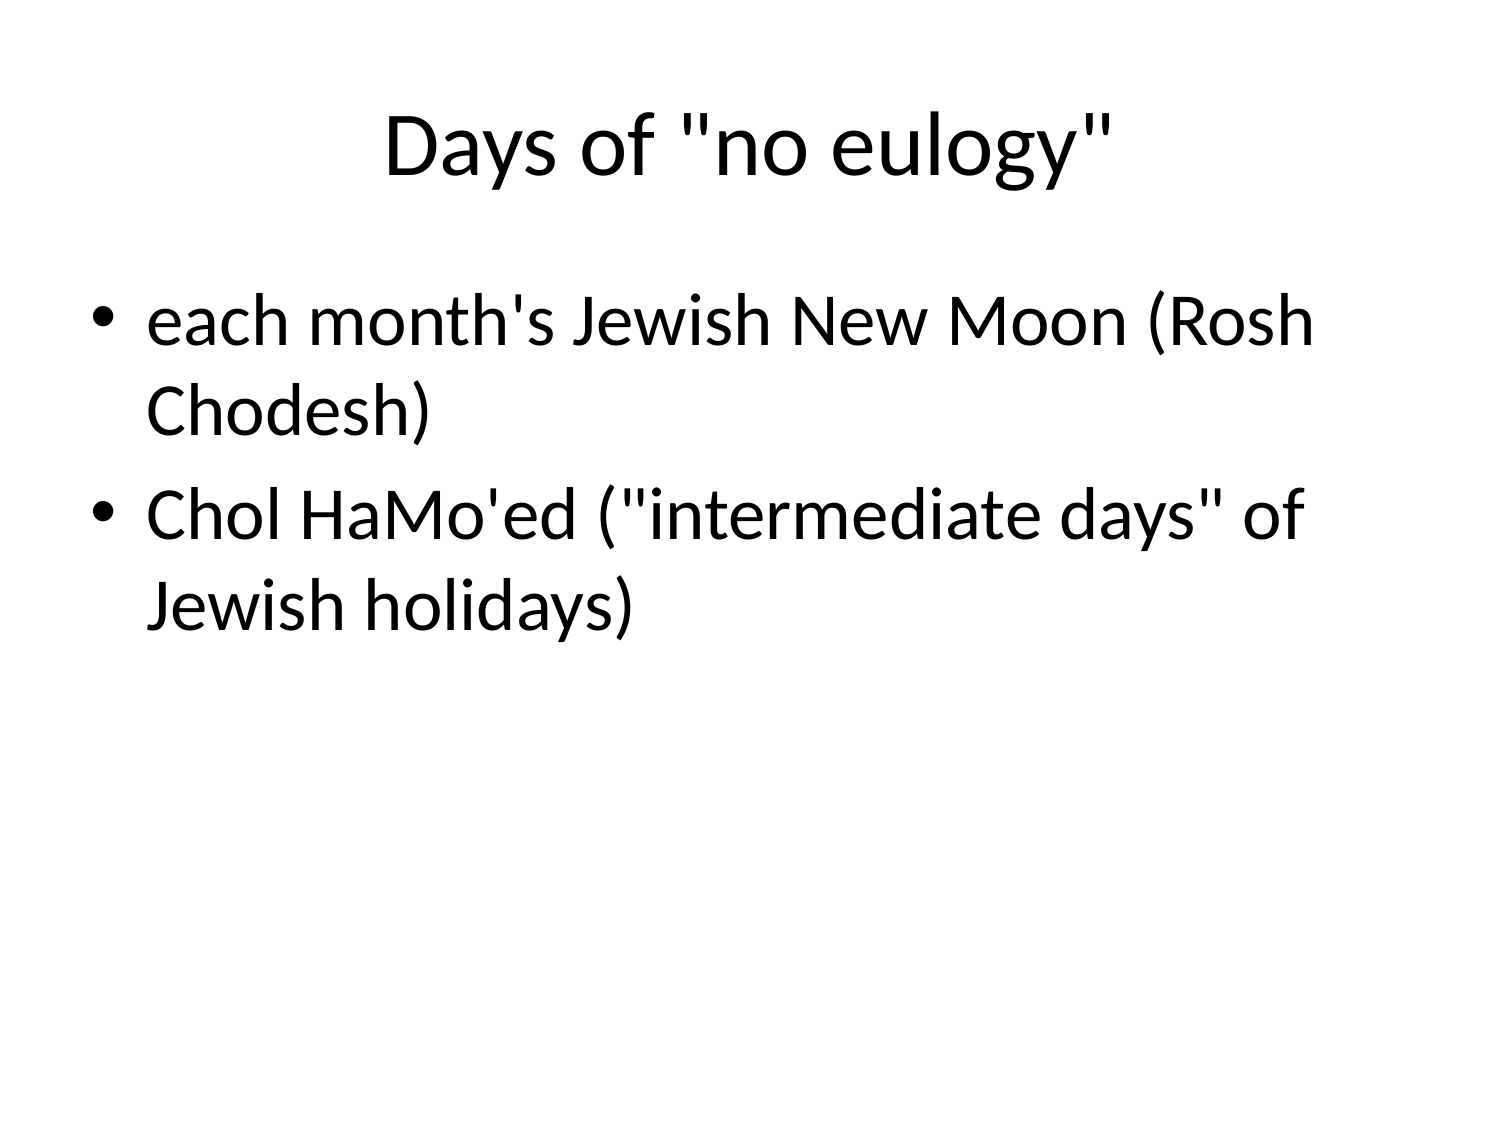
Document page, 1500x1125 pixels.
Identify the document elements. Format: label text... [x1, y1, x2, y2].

list each month's Jewish New Moon (Rosh Chodesh) Chol HaMo'ed ("intermediate days" of Jewish holidays) [75, 262, 1425, 1005]
title Days of "no eulogy" [75, 45, 1425, 233]
